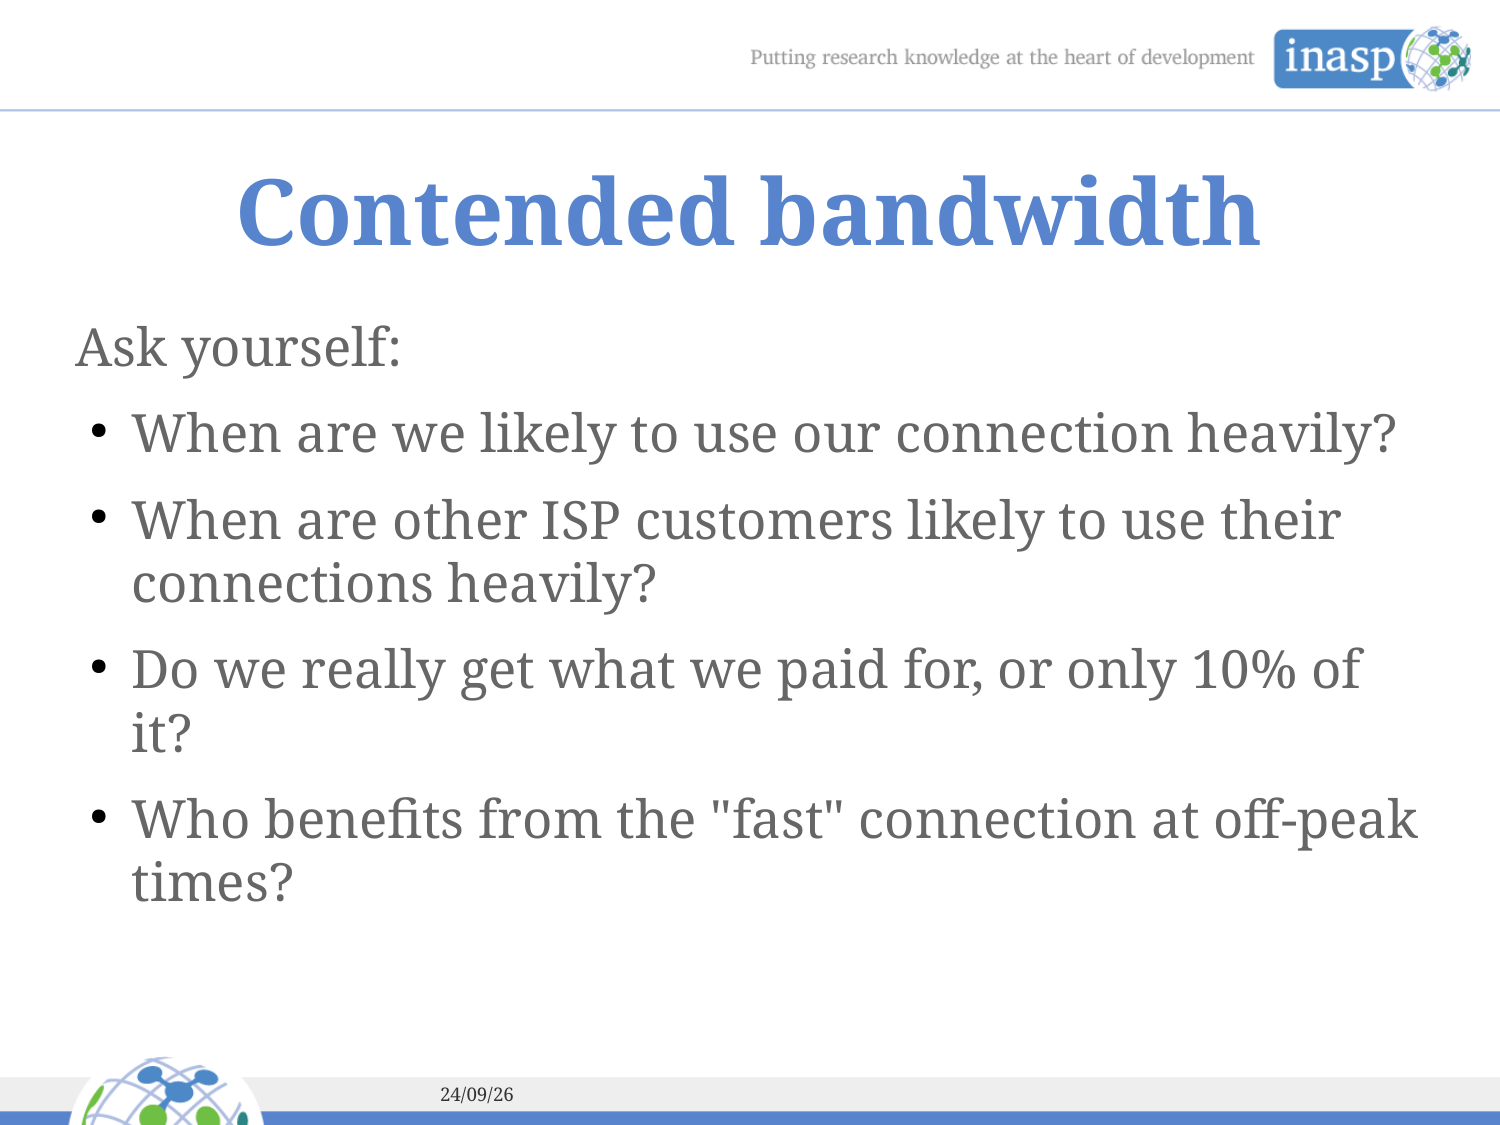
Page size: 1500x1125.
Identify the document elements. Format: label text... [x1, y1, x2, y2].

title Contended bandwidth [75, 129, 1426, 313]
picture [0, 0, 1500, 1125]
list Ask yourself: When are we likely to use our connection heavily? When are other ISP customers likely to use their connections heavily? Do we really get what we paid for, or only 10% of it? Who benefits from the "fast" connection at off-peak times? [75, 313, 1426, 967]
